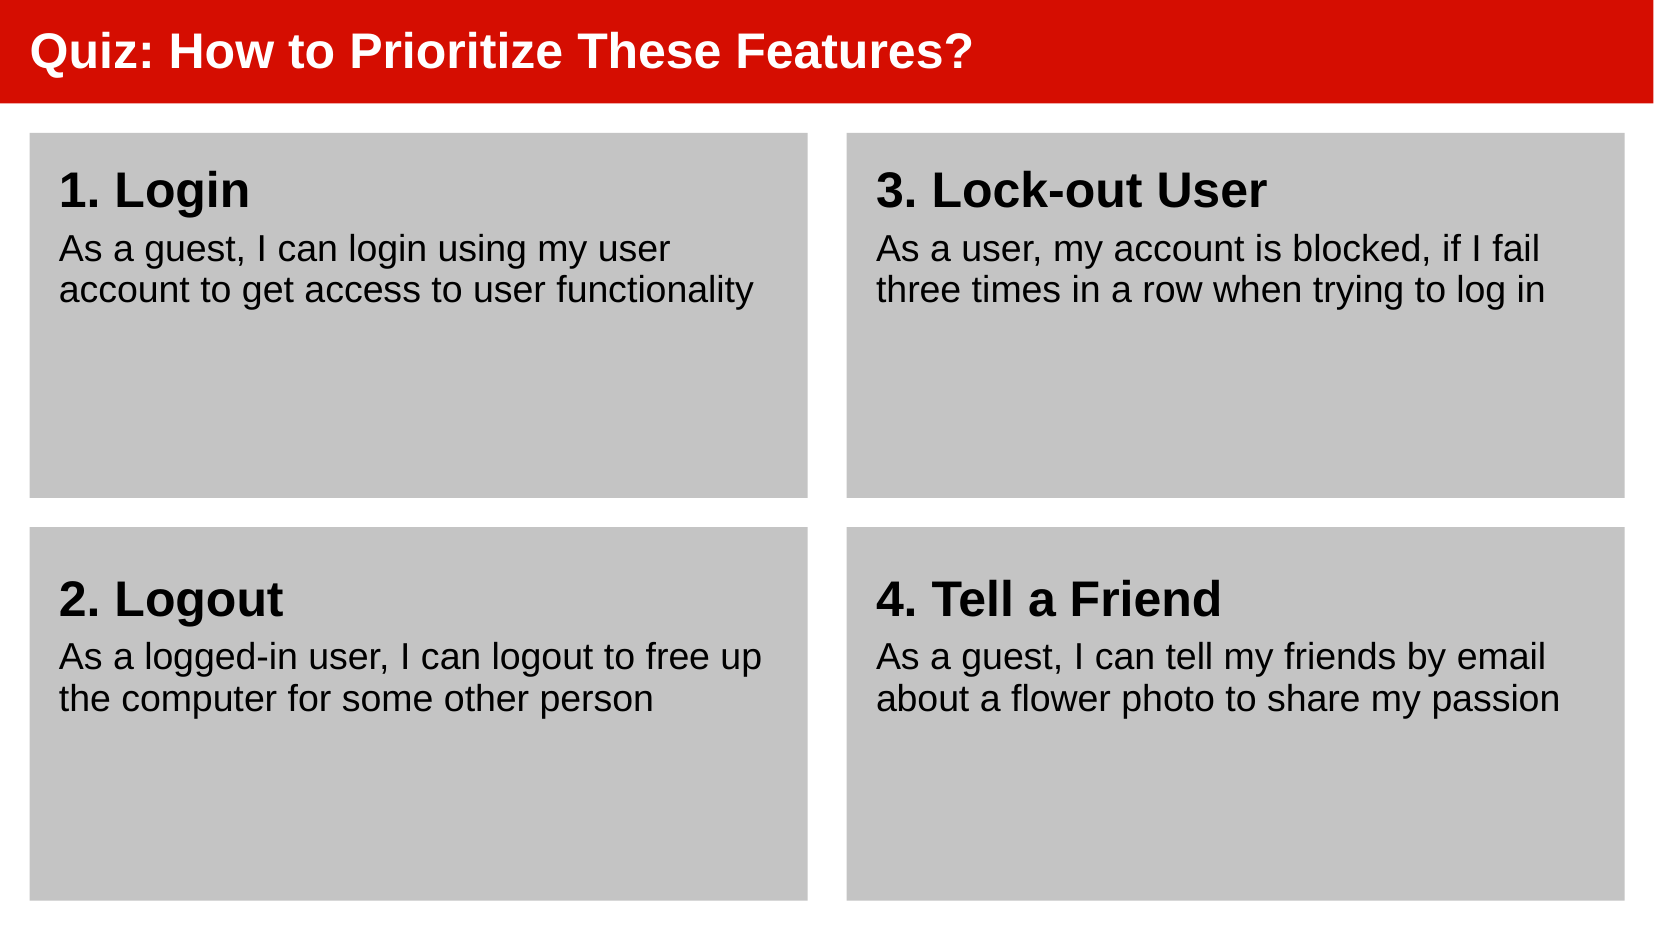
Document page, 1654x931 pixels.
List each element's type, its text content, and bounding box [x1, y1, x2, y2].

title Quiz: How to Prioritize These Features? [0, 0, 1654, 104]
list 1. Login As a guest, I can login using my user account to get access to user functionality 2. Logout As a logged-in user, I can logout to free up the computer for some other person [29, 527, 808, 901]
list 3. Lock-out User As a user, my account is blocked, if I fail three times in a row when trying to log in 4. Tell a Friend As a guest, I can tell my friends by email about a flower photo to share my passion [846, 527, 1625, 901]
list 1. Login As a guest, I can login using my user account to get access to user functionality 2. Logout As a logged-in user, I can logout to free up the computer for some other person [29, 132, 808, 498]
list 3. Lock-out User As a user, my account is blocked, if I fail three times in a row when trying to log in 4. Tell a Friend As a guest, I can tell my friends by email about a flower photo to share my passion [846, 132, 1625, 498]
